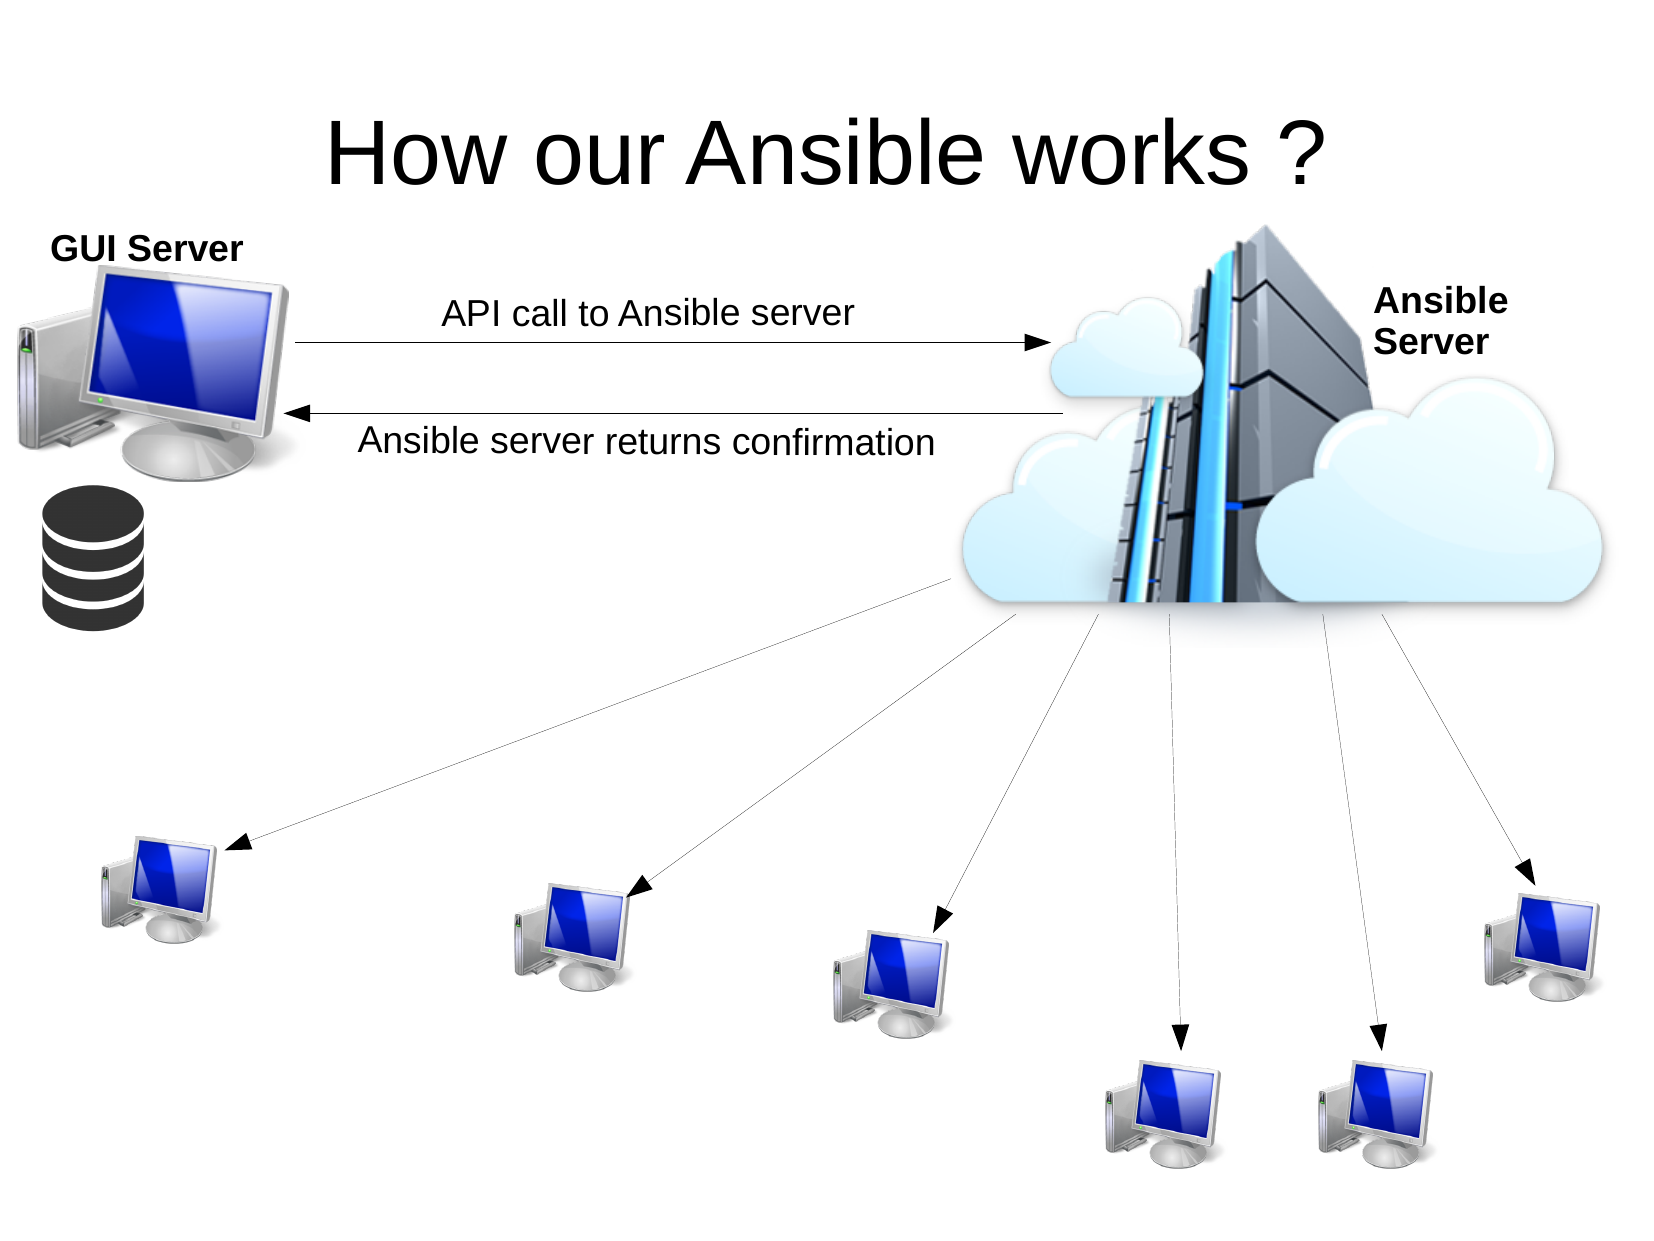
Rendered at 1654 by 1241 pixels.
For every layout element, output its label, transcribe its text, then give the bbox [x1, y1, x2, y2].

picture [1311, 1027, 1441, 1170]
picture [507, 850, 638, 993]
picture [1, 200, 308, 638]
picture [1098, 1027, 1229, 1170]
picture [950, 224, 1619, 659]
text_box API call to Ansible server [426, 283, 898, 343]
picture [826, 897, 957, 1040]
text_box Ansible server returns confirmation [342, 411, 1040, 473]
text_box Ansible Server [1358, 271, 1598, 371]
picture [94, 803, 225, 945]
picture [1477, 860, 1608, 1003]
title How our Ansible works ? [82, 49, 1571, 257]
